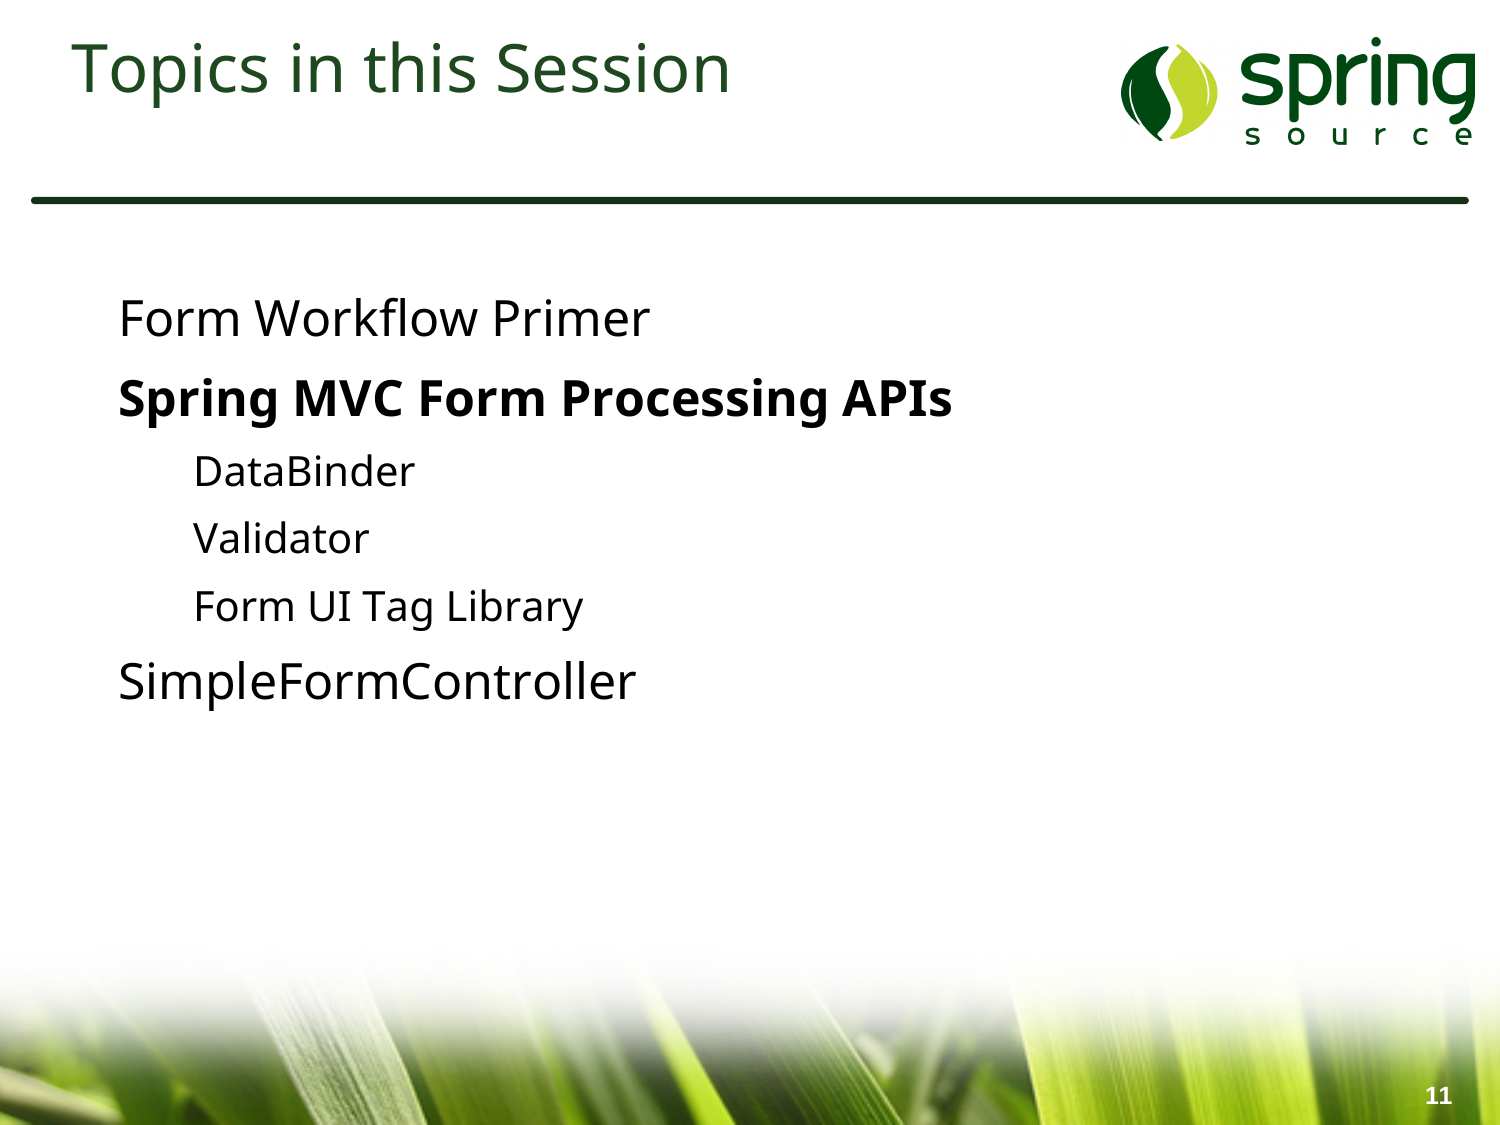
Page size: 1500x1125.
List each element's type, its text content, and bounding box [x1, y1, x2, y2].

list Form Workflow Primer Spring MVC Form Processing APIs DataBinder Validator Form UI Tag Library SimpleFormController [103, 275, 1394, 938]
picture [0, 944, 1500, 1125]
title Topics in this Session [56, 13, 1089, 176]
picture [1121, 37, 1475, 145]
